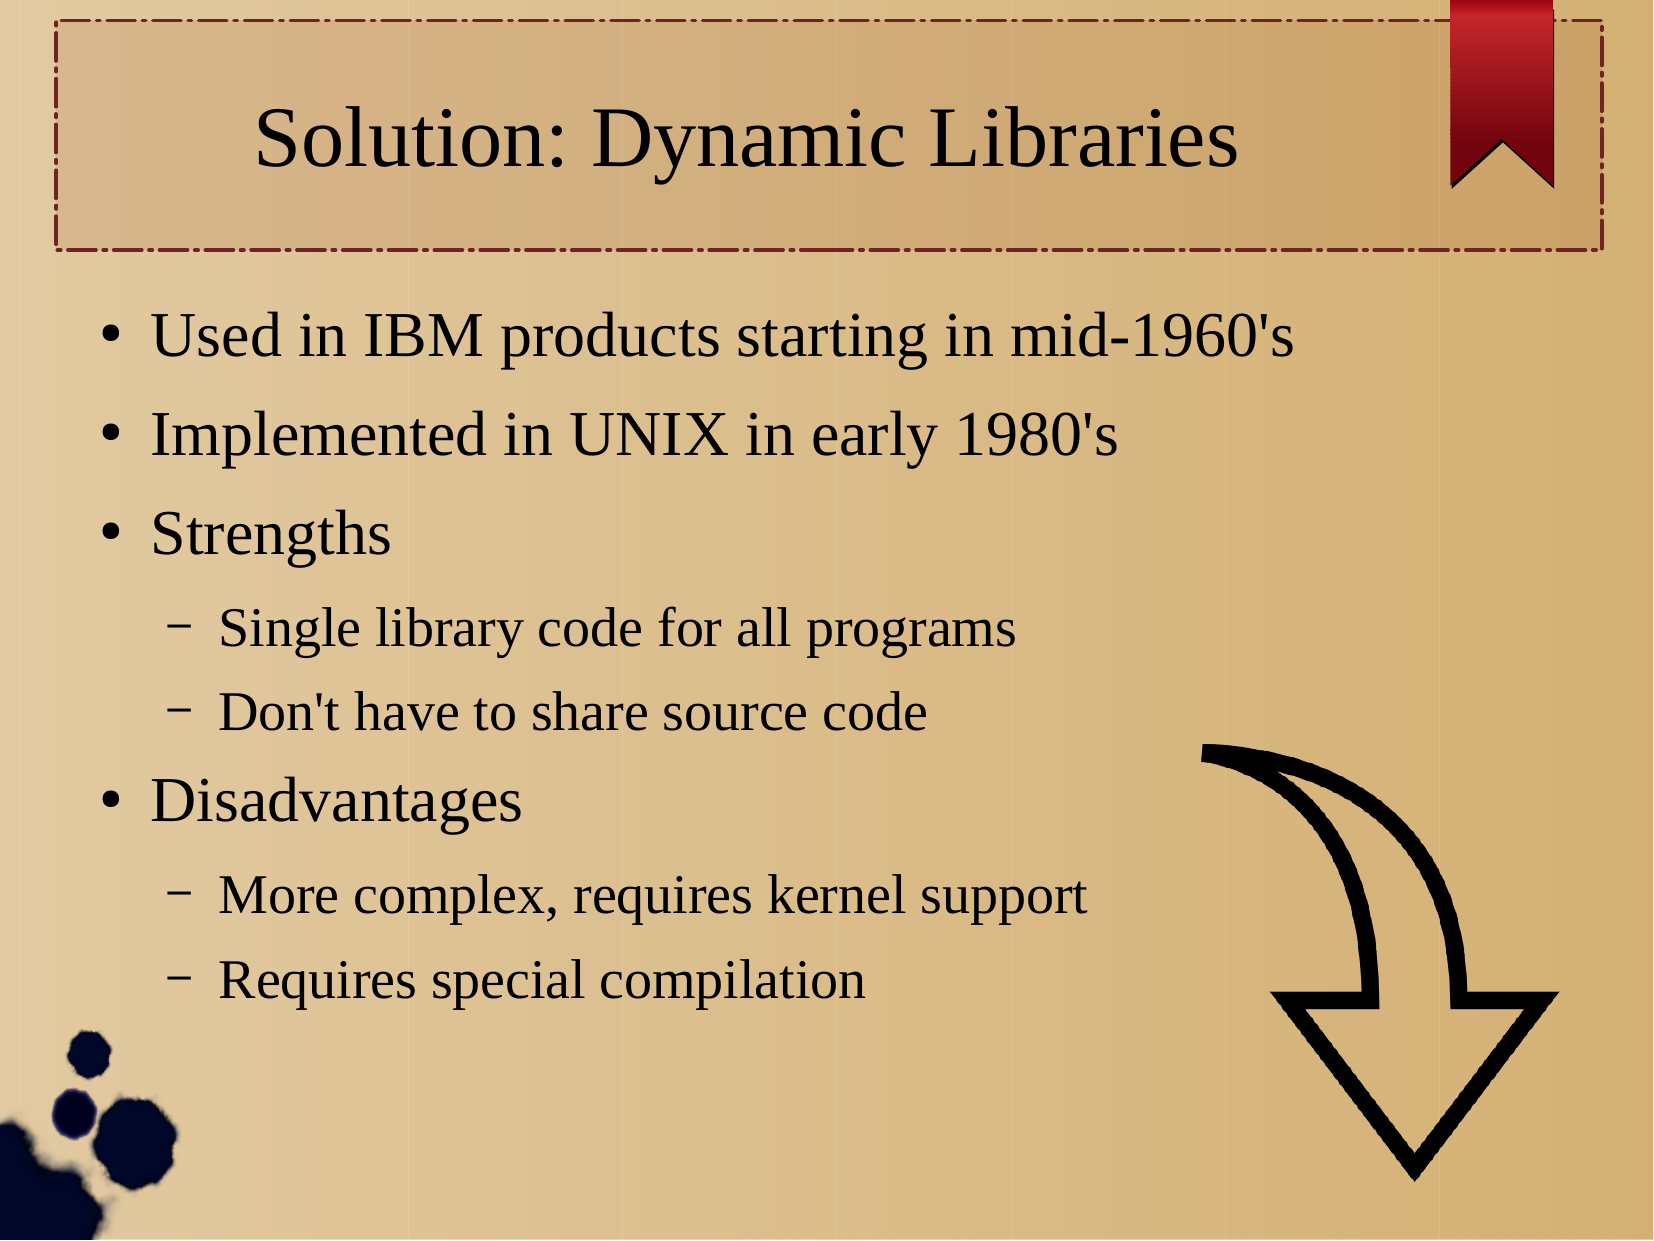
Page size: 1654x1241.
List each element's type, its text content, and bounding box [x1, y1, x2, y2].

list Used in IBM products starting in mid-1960's Implemented in UNIX in early 1980's Strengths Single library code for all programs Don't have to share source code Disadvantages More complex, requires kernel support Requires special compilation [82, 299, 1571, 1019]
title Solution: Dynamic Libraries [82, 47, 1412, 229]
picture [1149, 744, 1591, 1186]
